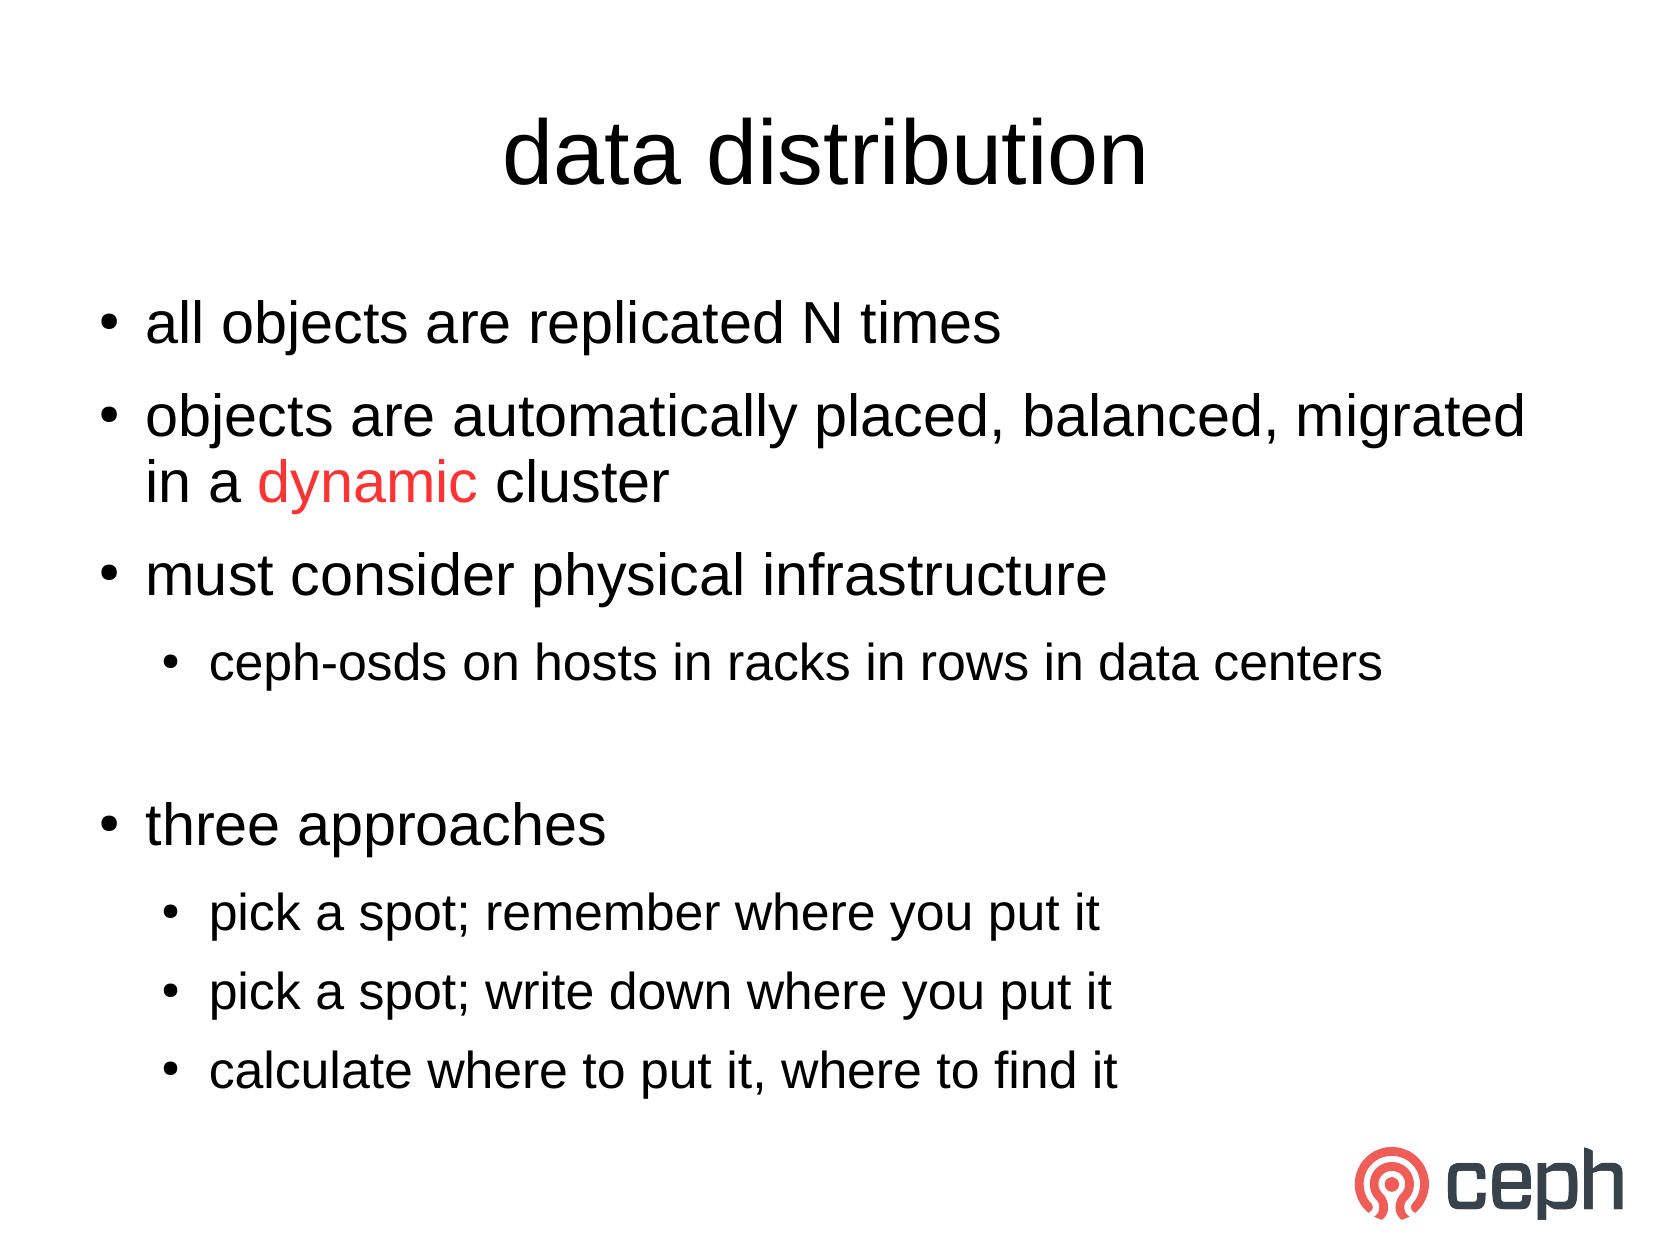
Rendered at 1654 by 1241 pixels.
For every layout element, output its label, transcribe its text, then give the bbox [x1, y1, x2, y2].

picture [1308, 1100, 1654, 1241]
list all objects are replicated N times objects are automatically placed, balanced, migrated in a dynamic cluster must consider physical infrastructure ceph-osds on hosts in racks in rows in data centers three approaches pick a spot; remember where you put it pick a spot; write down where you put it calculate where to put it, where to find it [82, 290, 1571, 1109]
title data distribution [82, 49, 1571, 257]
